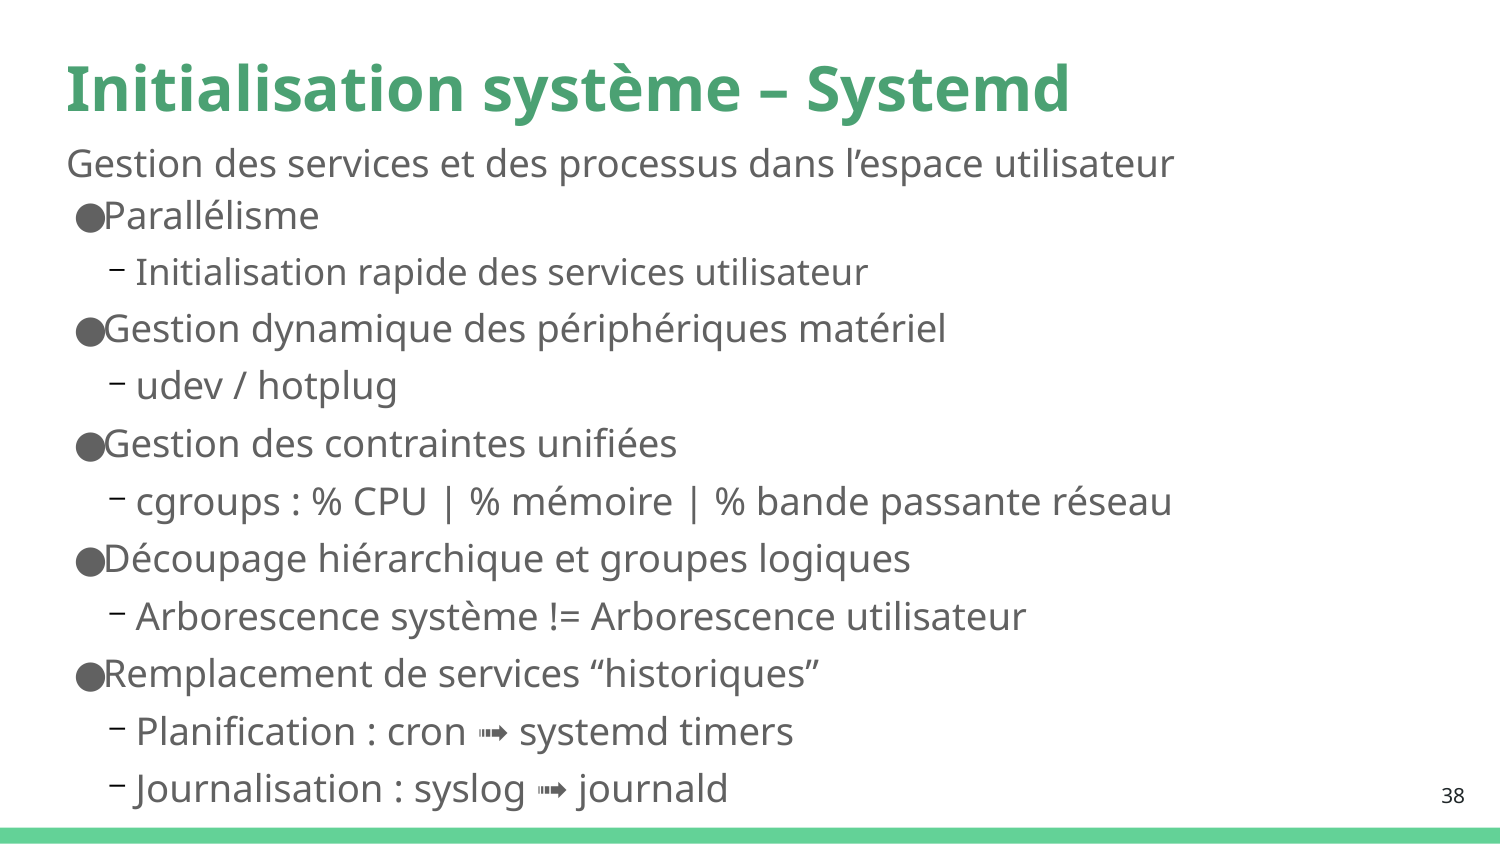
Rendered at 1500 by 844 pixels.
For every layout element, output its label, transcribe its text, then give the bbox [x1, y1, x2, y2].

slide_number <numéro> [1389, 764, 1480, 830]
title Initialisation système – Systemd [51, 23, 1449, 117]
list Gestion des services et des processus dans l’espace utilisateur Parallélisme Initialisation rapide des services utilisateur Gestion dynamique des périphériques matériel udev / hotplug Gestion des contraintes unifiées cgroups : % CPU | % mémoire | % bande passante réseau Découpage hiérarchique et groupes logiques Arborescence système != Arborescence utilisateur Remplacement de services “historiques” Planification : cron ➟ systemd timers Journalisation : syslog ➟ journald [51, 124, 1449, 827]
